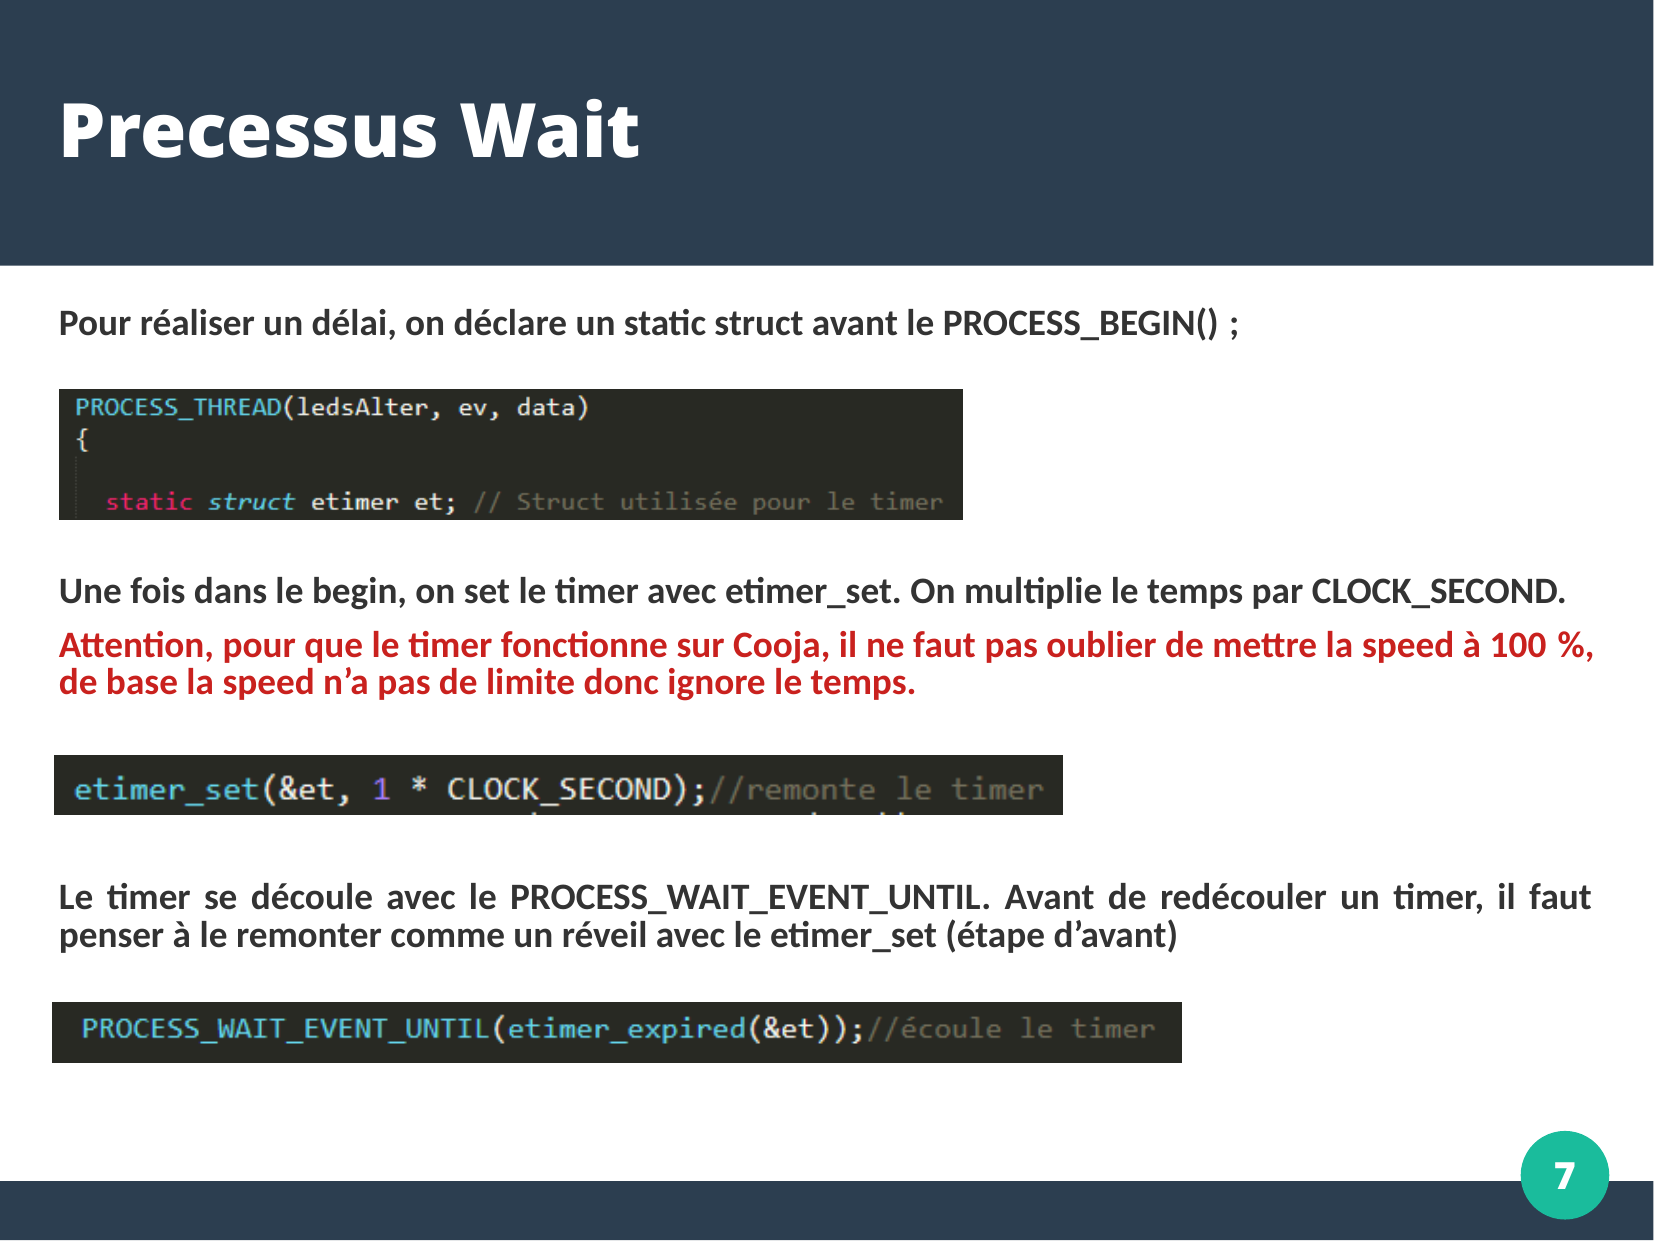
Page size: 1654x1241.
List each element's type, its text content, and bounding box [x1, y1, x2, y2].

picture [54, 755, 1063, 815]
picture [59, 389, 963, 520]
picture [52, 1002, 1182, 1063]
title Precessus Wait [59, 49, 1595, 207]
list Pour réaliser un délai, on déclare un static struct avant le PROCESS_BEGIN() ; Une fois dans le begin, on set le timer avec etimer_set. On multiplie le temps par CLOCK_SECOND. Attention, pour que le timer fonctionne sur Cooja, il ne faut pas oublier de mettre la speed à 100 %, de base la speed n’a pas de limite donc ignore le temps. Le timer se découle avec le PROCESS_WAIT_EVENT_UNTIL. Avant de redécouler un timer, il faut penser à le remonter comme un réveil avec le etimer_set (étape d’avant) . . [59, 307, 1595, 1134]
